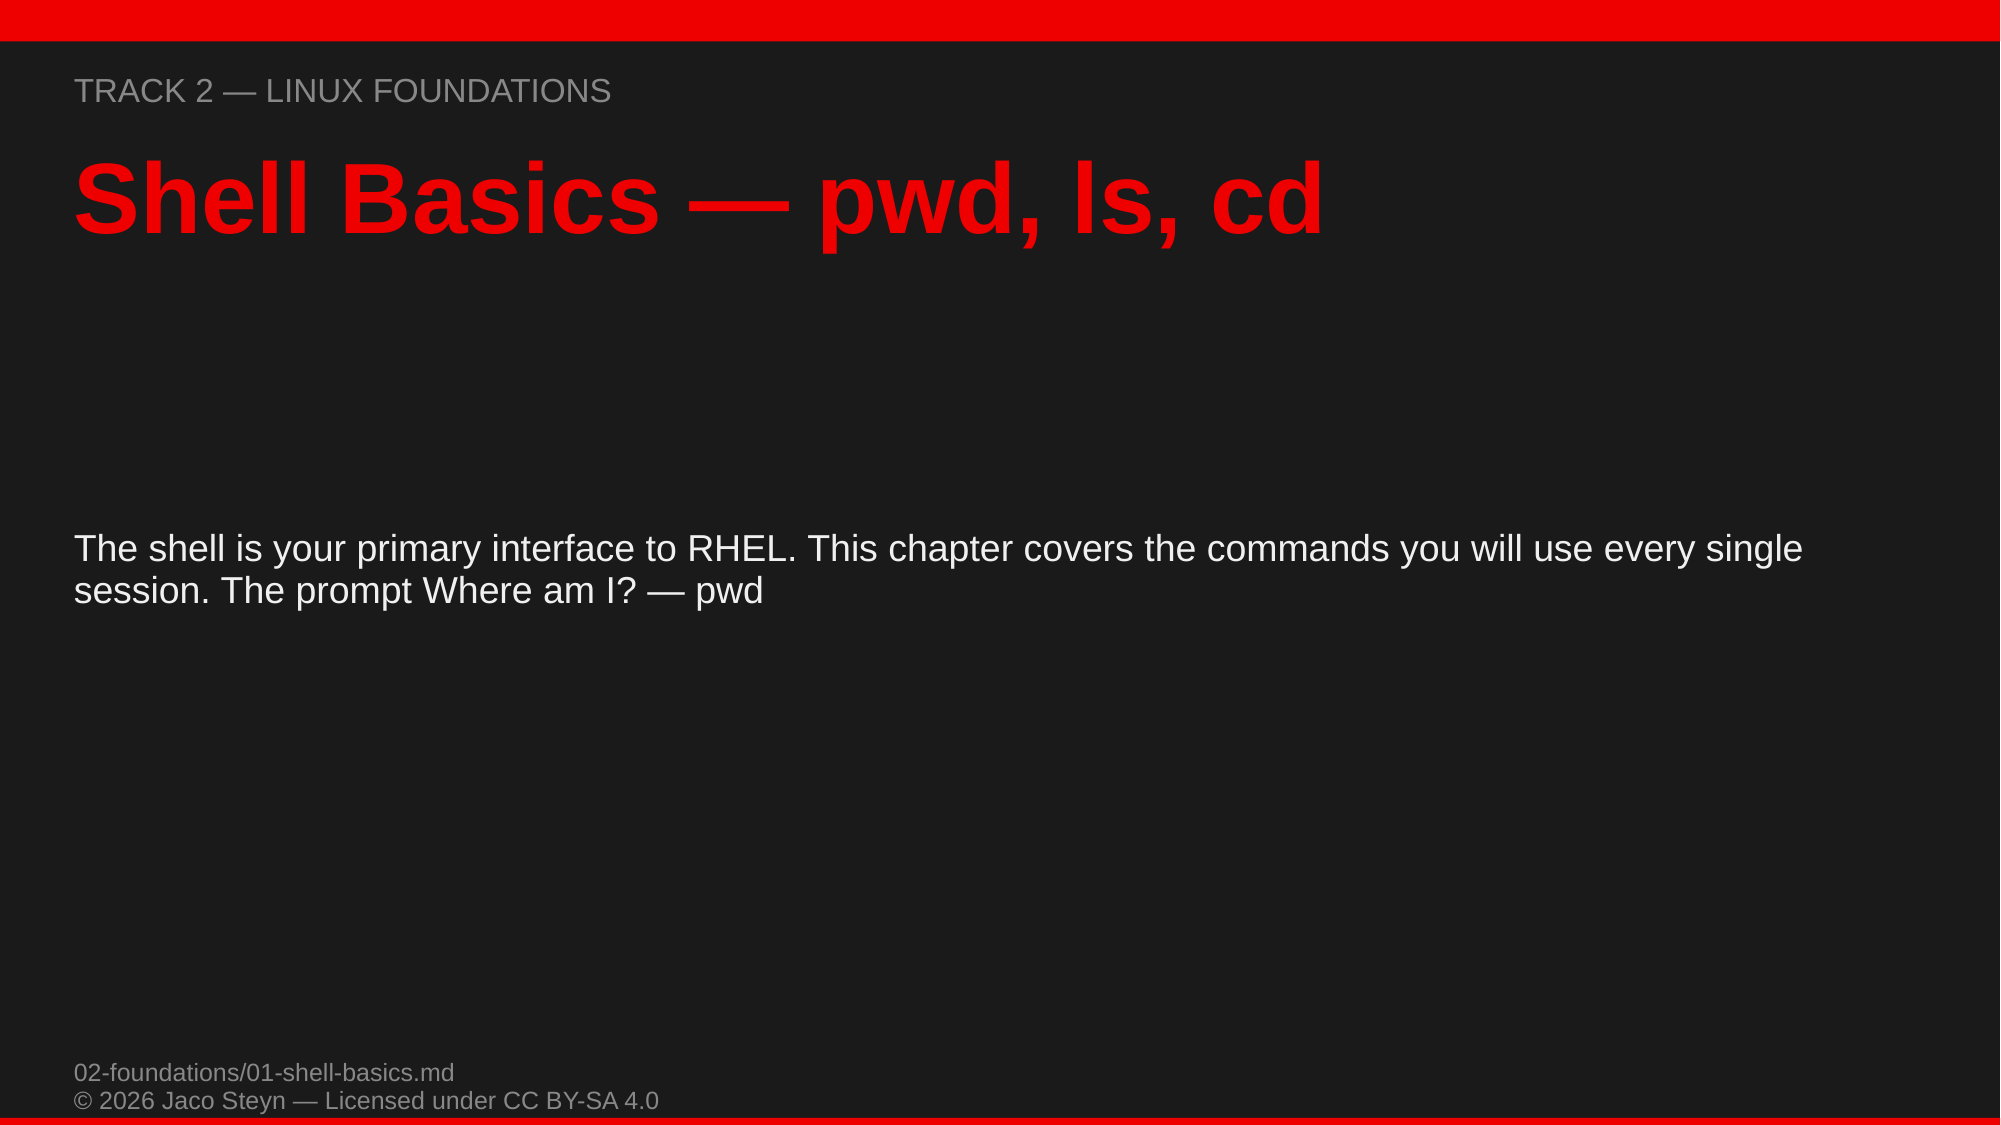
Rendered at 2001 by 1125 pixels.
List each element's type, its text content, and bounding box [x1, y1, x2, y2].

text_box The shell is your primary interface to RHEL. This chapter covers the commands you will use every single session. The prompt Where am I? — pwd [59, 519, 1942, 727]
text_box [0, 0, 2001, 42]
text_box [0, 1117, 2001, 1125]
text_box Shell Basics — pwd, ls, cd [59, 135, 1942, 461]
text_box TRACK 2 — LINUX FOUNDATIONS [59, 64, 1942, 119]
text_box 02-foundations/01-shell-basics.md © 2026 Jaco Steyn — Licensed under CC BY-SA 4.0 [59, 1051, 1942, 1111]
